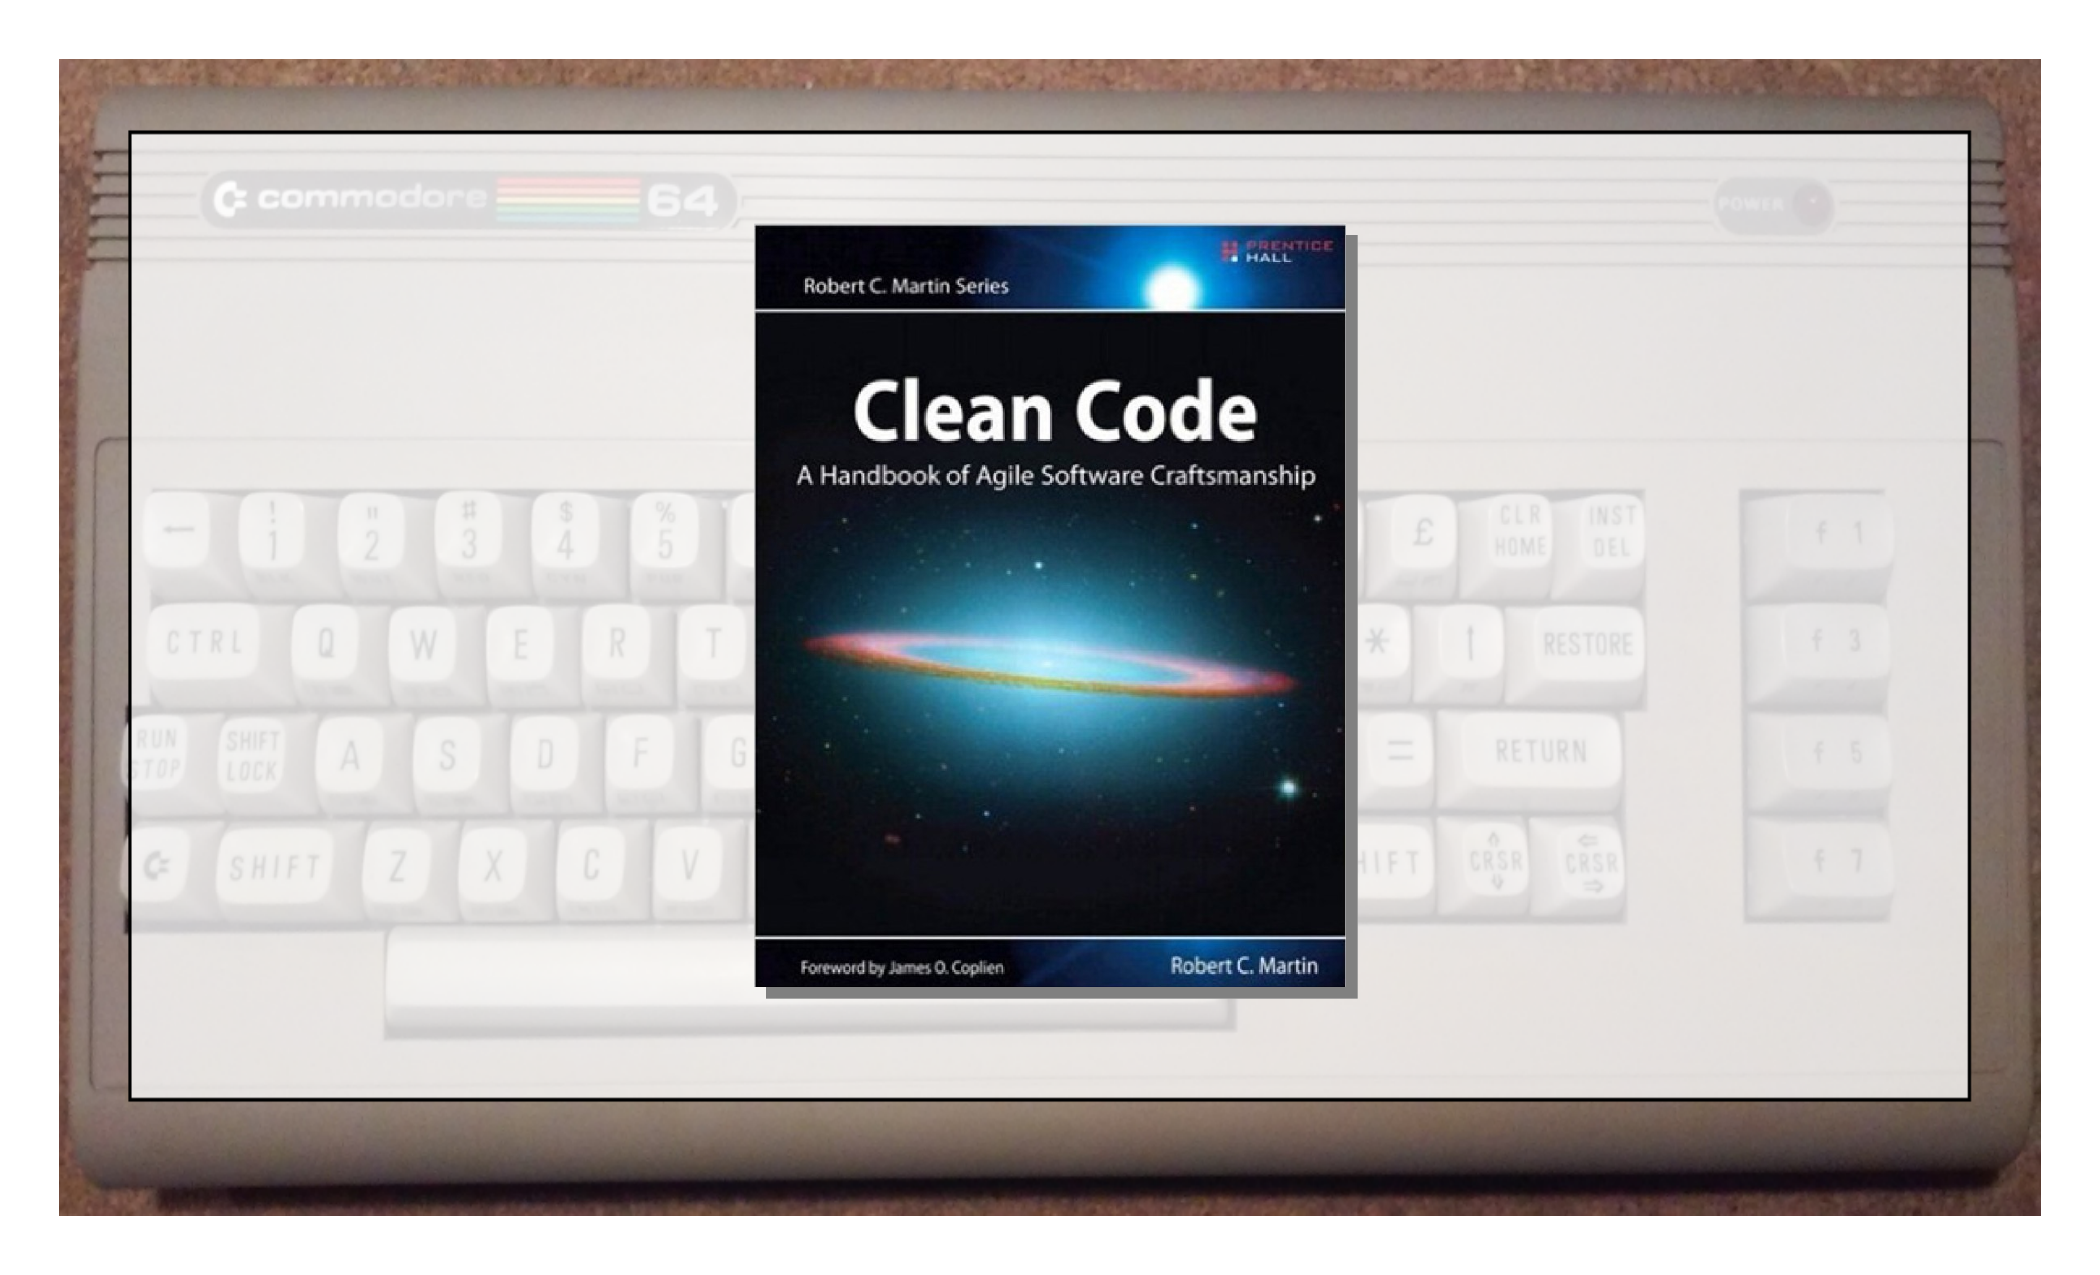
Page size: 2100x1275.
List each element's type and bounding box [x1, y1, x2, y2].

picture [59, 59, 2041, 1216]
